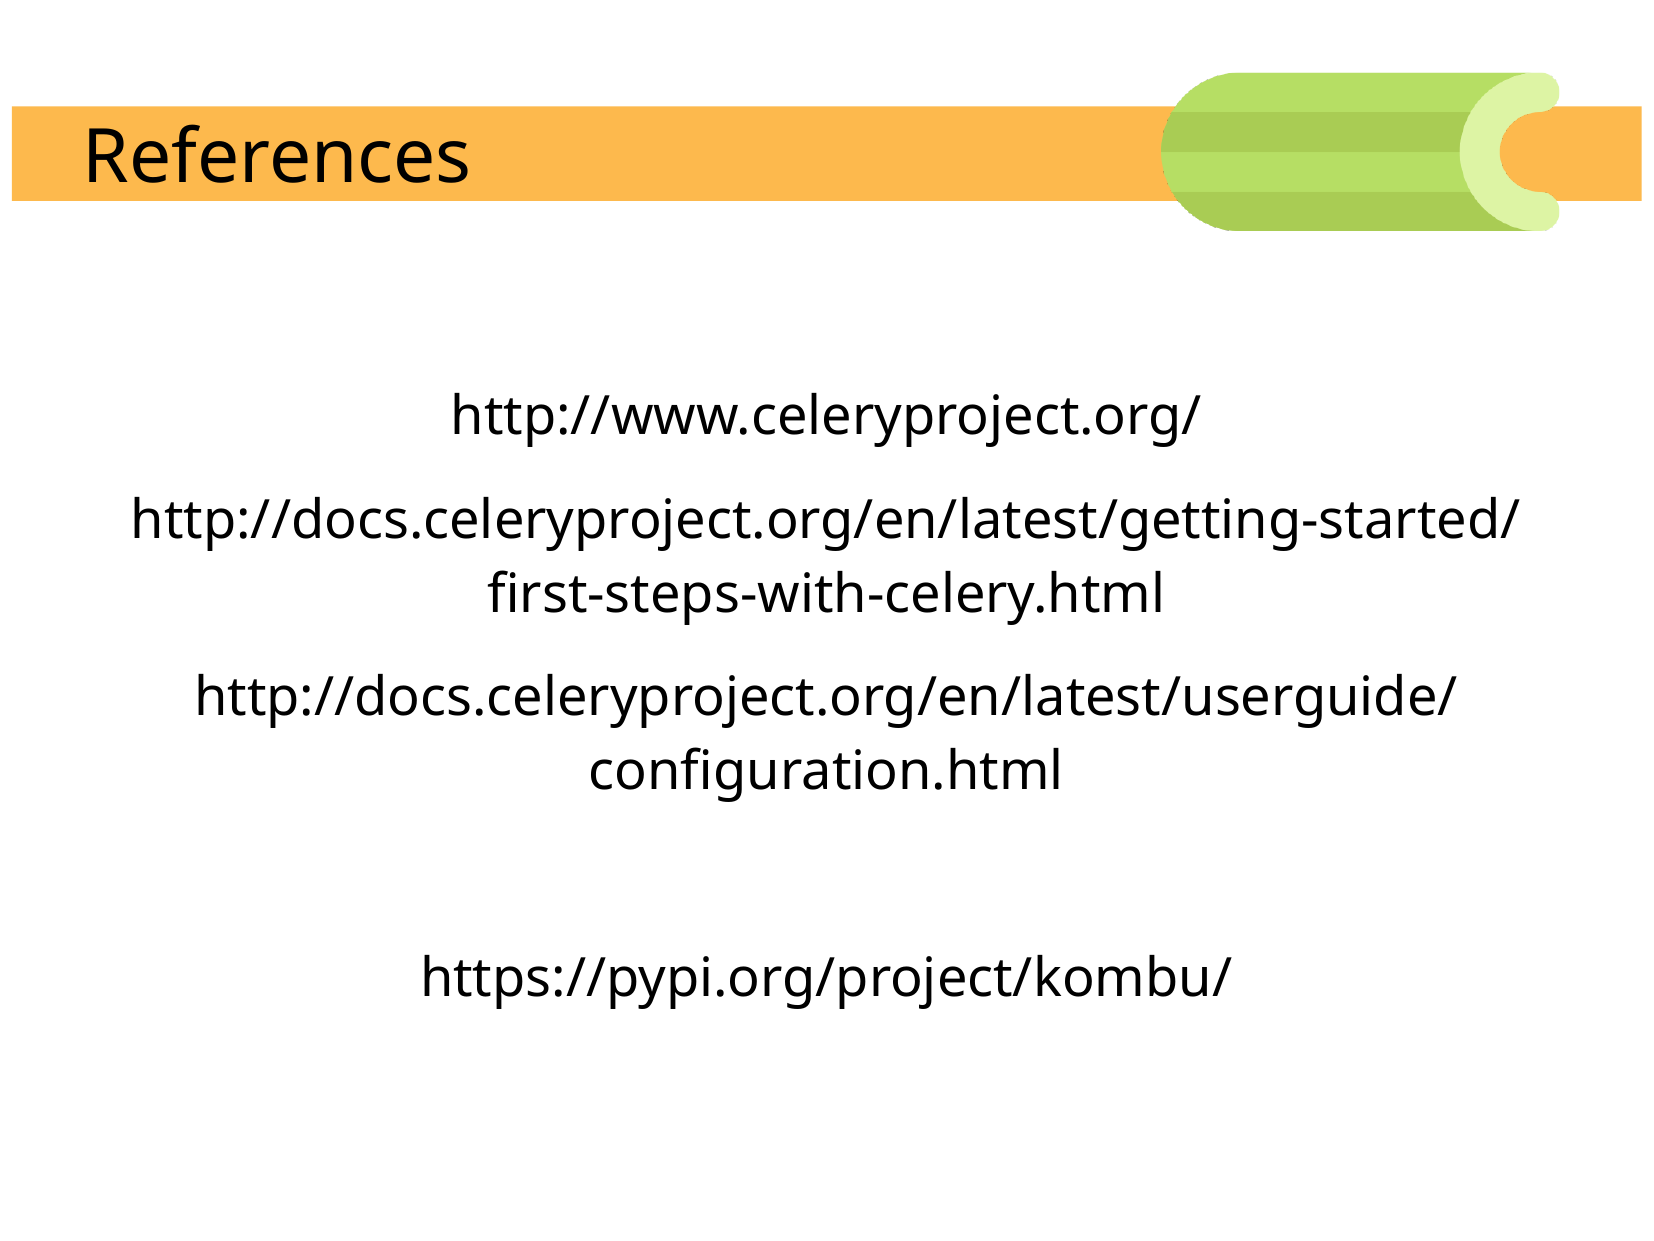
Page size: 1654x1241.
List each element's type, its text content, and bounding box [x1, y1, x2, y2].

picture [1160, 0, 1560, 259]
title References [82, 94, 1264, 213]
list http://www.celeryproject.org/ http://docs.celeryproject.org/en/latest/getting-started/first-steps-with-celery.html http://docs.celeryproject.org/en/latest/userguide/configuration.html https://pypi.org/project/kombu/ [82, 259, 1571, 1130]
